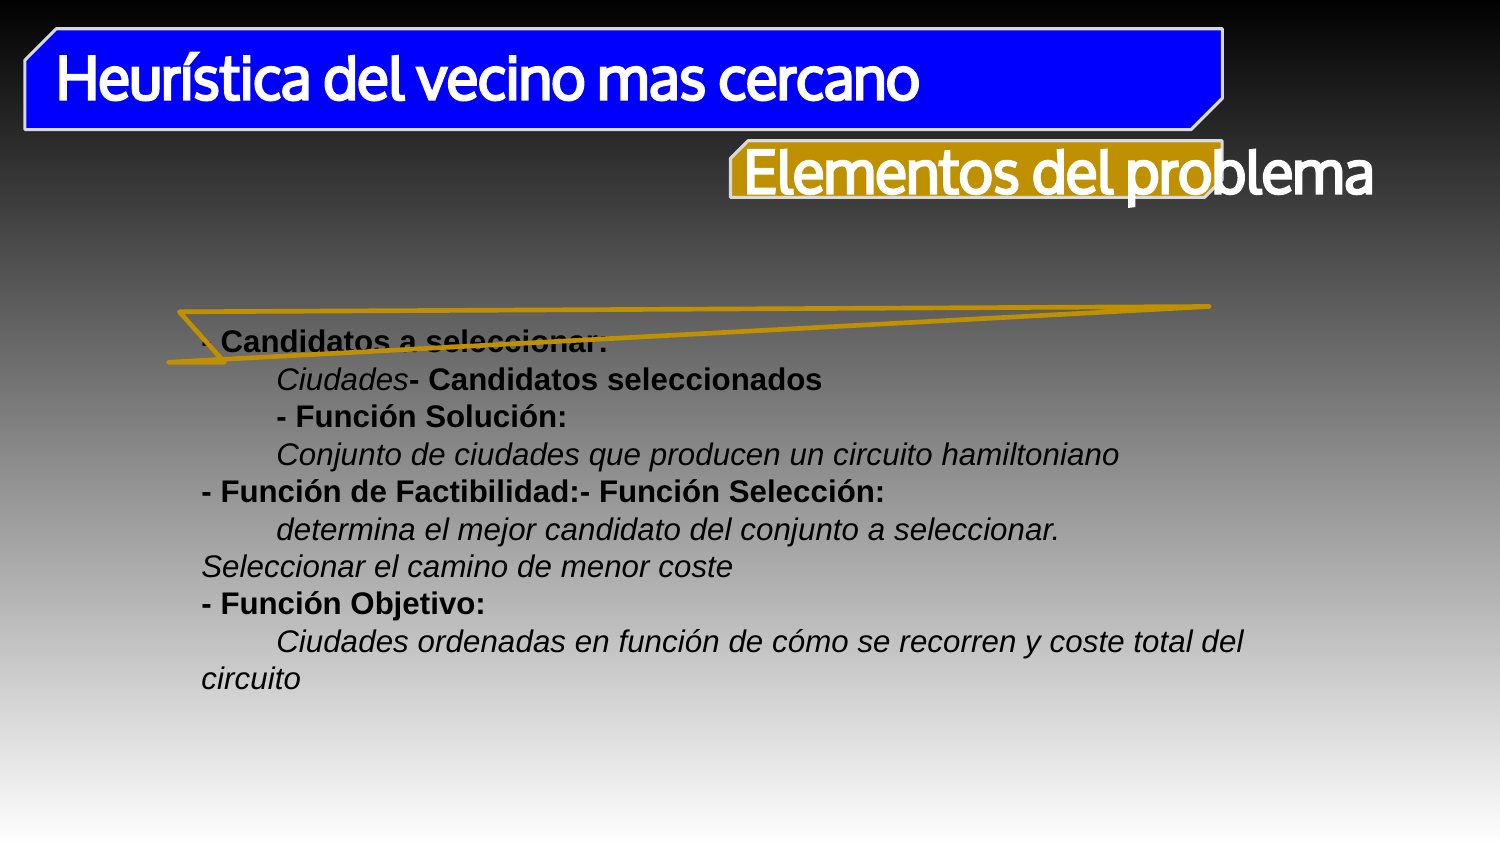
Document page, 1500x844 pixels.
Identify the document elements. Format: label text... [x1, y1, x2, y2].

text_box [1248, 148, 1263, 196]
text_box - Candidatos a seleccionar: Ciudades- Candidatos seleccionados - Función Solución: Conjunto de ciudades que producen un circuito hamiltoniano - Función de Factibilidad:- Función Selección: determina el mejor candidato del conjunto a seleccionar. Seleccionar el camino de menor coste - Función Objetivo: Ciudades ordenadas en función de cómo se recorren y coste total del circuito [187, 310, 1081, 356]
text_box [1295, 159, 1343, 195]
text_box [24, 28, 1223, 130]
text_box - Candidatos a seleccionar: Ciudades- Candidatos seleccionados - Función Solución: Conjunto de ciudades que producen un circuito hamiltoniano - Función de Factibilidad:- Función Selección: determina el mejor candidato del conjunto a seleccionar. Seleccionar el camino de menor coste - Función Objetivo: Ciudades ordenadas en función de cómo se recorren y coste total del circuito [186, 306, 1265, 804]
text_box [1262, 159, 1293, 196]
text_box [730, 140, 1246, 208]
text_box [1345, 159, 1373, 196]
